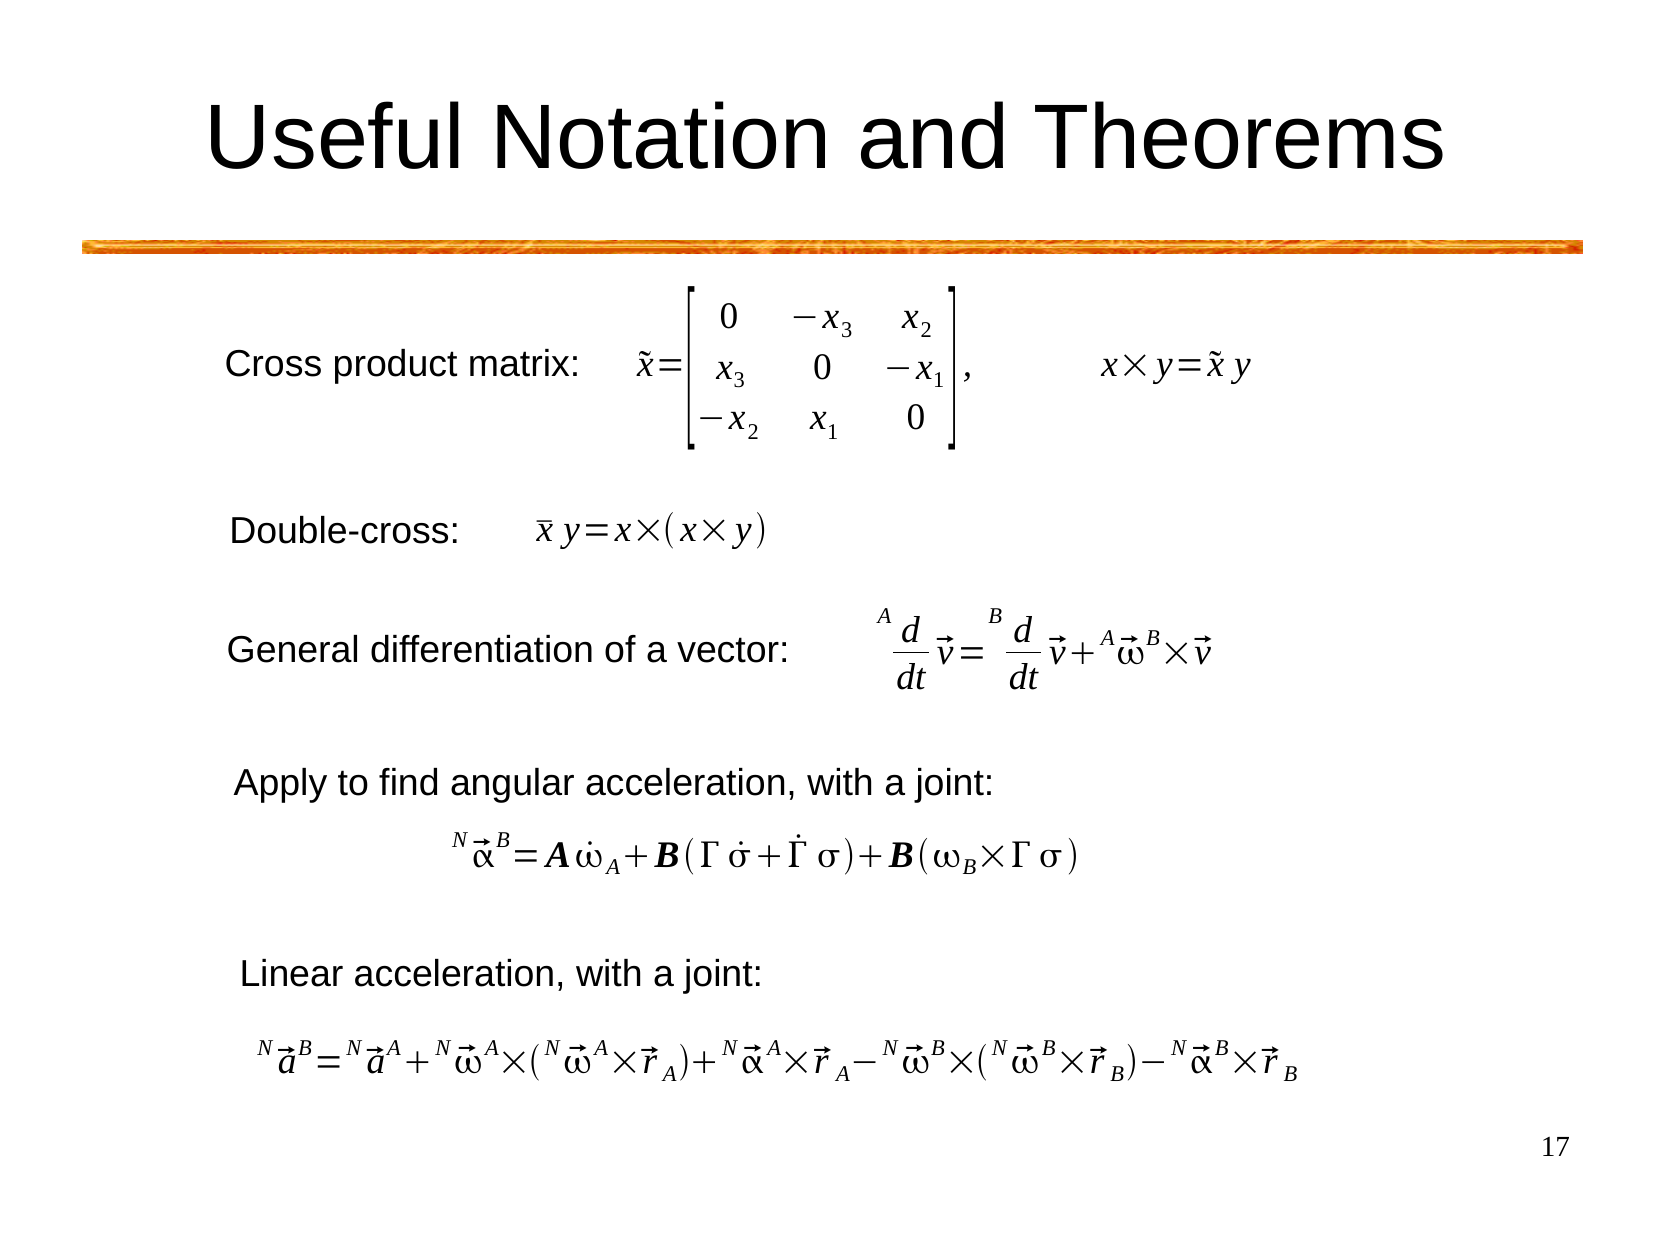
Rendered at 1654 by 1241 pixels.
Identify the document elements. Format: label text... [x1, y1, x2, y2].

chart [249, 1034, 1303, 1087]
chart [527, 508, 773, 552]
text_box General differentiation of a vector: [211, 621, 806, 679]
text_box Cross product matrix: [209, 334, 597, 392]
title Useful Notation and Theorems [82, 49, 1571, 226]
picture [82, 240, 1583, 254]
text_box Double-cross: [214, 502, 477, 560]
chart [869, 603, 1218, 697]
text_box Linear acceleration, with a joint: [224, 945, 781, 1003]
chart [627, 284, 1257, 451]
text_box Apply to find angular acceleration, with a joint: [218, 753, 1013, 811]
chart [444, 827, 1085, 881]
